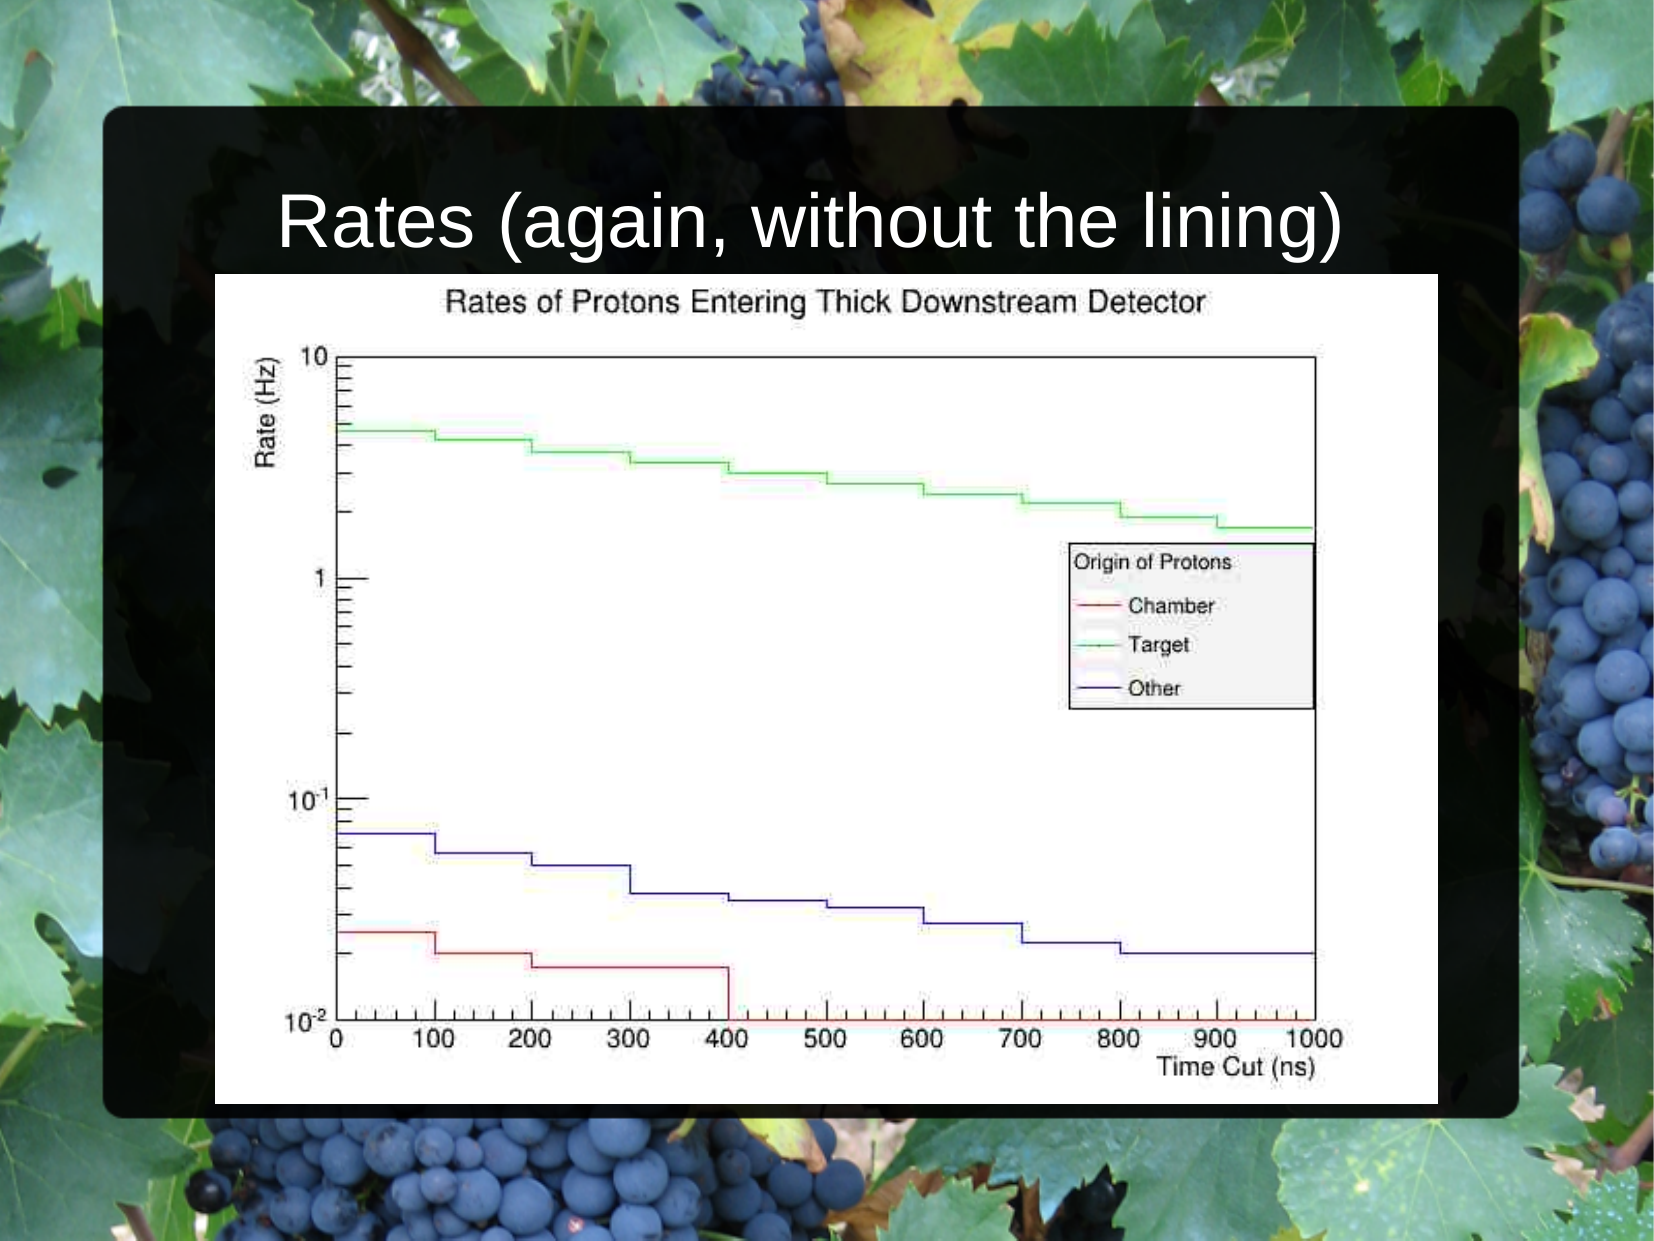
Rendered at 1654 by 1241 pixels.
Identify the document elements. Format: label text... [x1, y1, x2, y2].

picture [0, 0, 1654, 1241]
title Rates (again, without the lining) [118, 117, 1506, 325]
